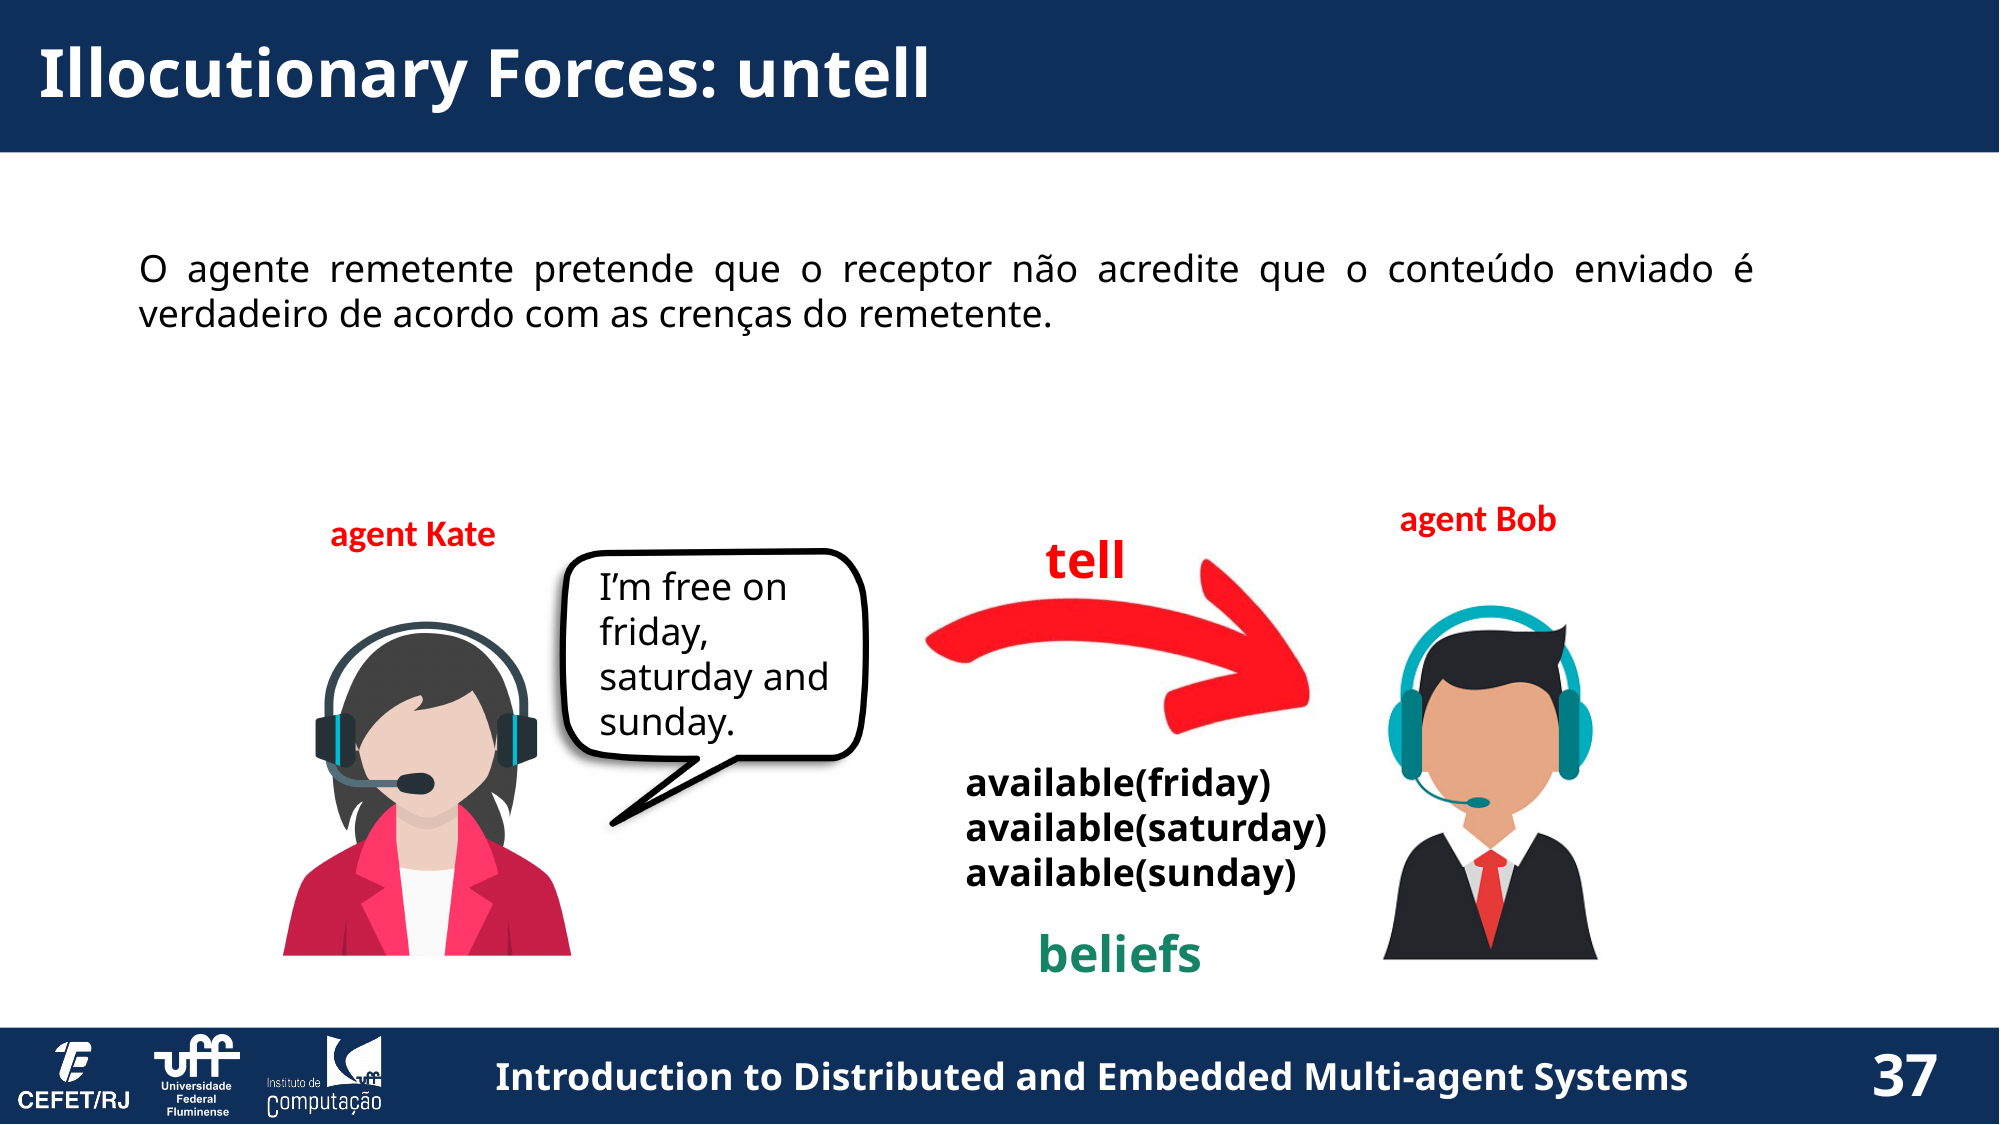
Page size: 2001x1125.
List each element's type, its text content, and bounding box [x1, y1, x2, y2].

picture [18, 1021, 129, 1125]
text_box Illocutionary Forces: untell [25, 23, 1999, 119]
picture [153, 1033, 241, 1121]
text_box available(friday) available(saturday) available(sunday) [950, 752, 1364, 917]
text_box I’m free on friday, saturday and sunday. [584, 555, 880, 750]
picture [265, 1033, 383, 1118]
picture [900, 500, 1713, 1005]
text_box agent Kate [295, 501, 531, 562]
text_box tell [1009, 520, 1163, 602]
picture [205, 548, 869, 1011]
text_box O agente remetente pretende que o receptor não acredite que o conteúdo enviado é verdadeiro de acordo com as crenças do remetente. [123, 237, 1771, 343]
text_box beliefs [1022, 915, 1246, 997]
text_box agent Bob [1360, 486, 1596, 547]
